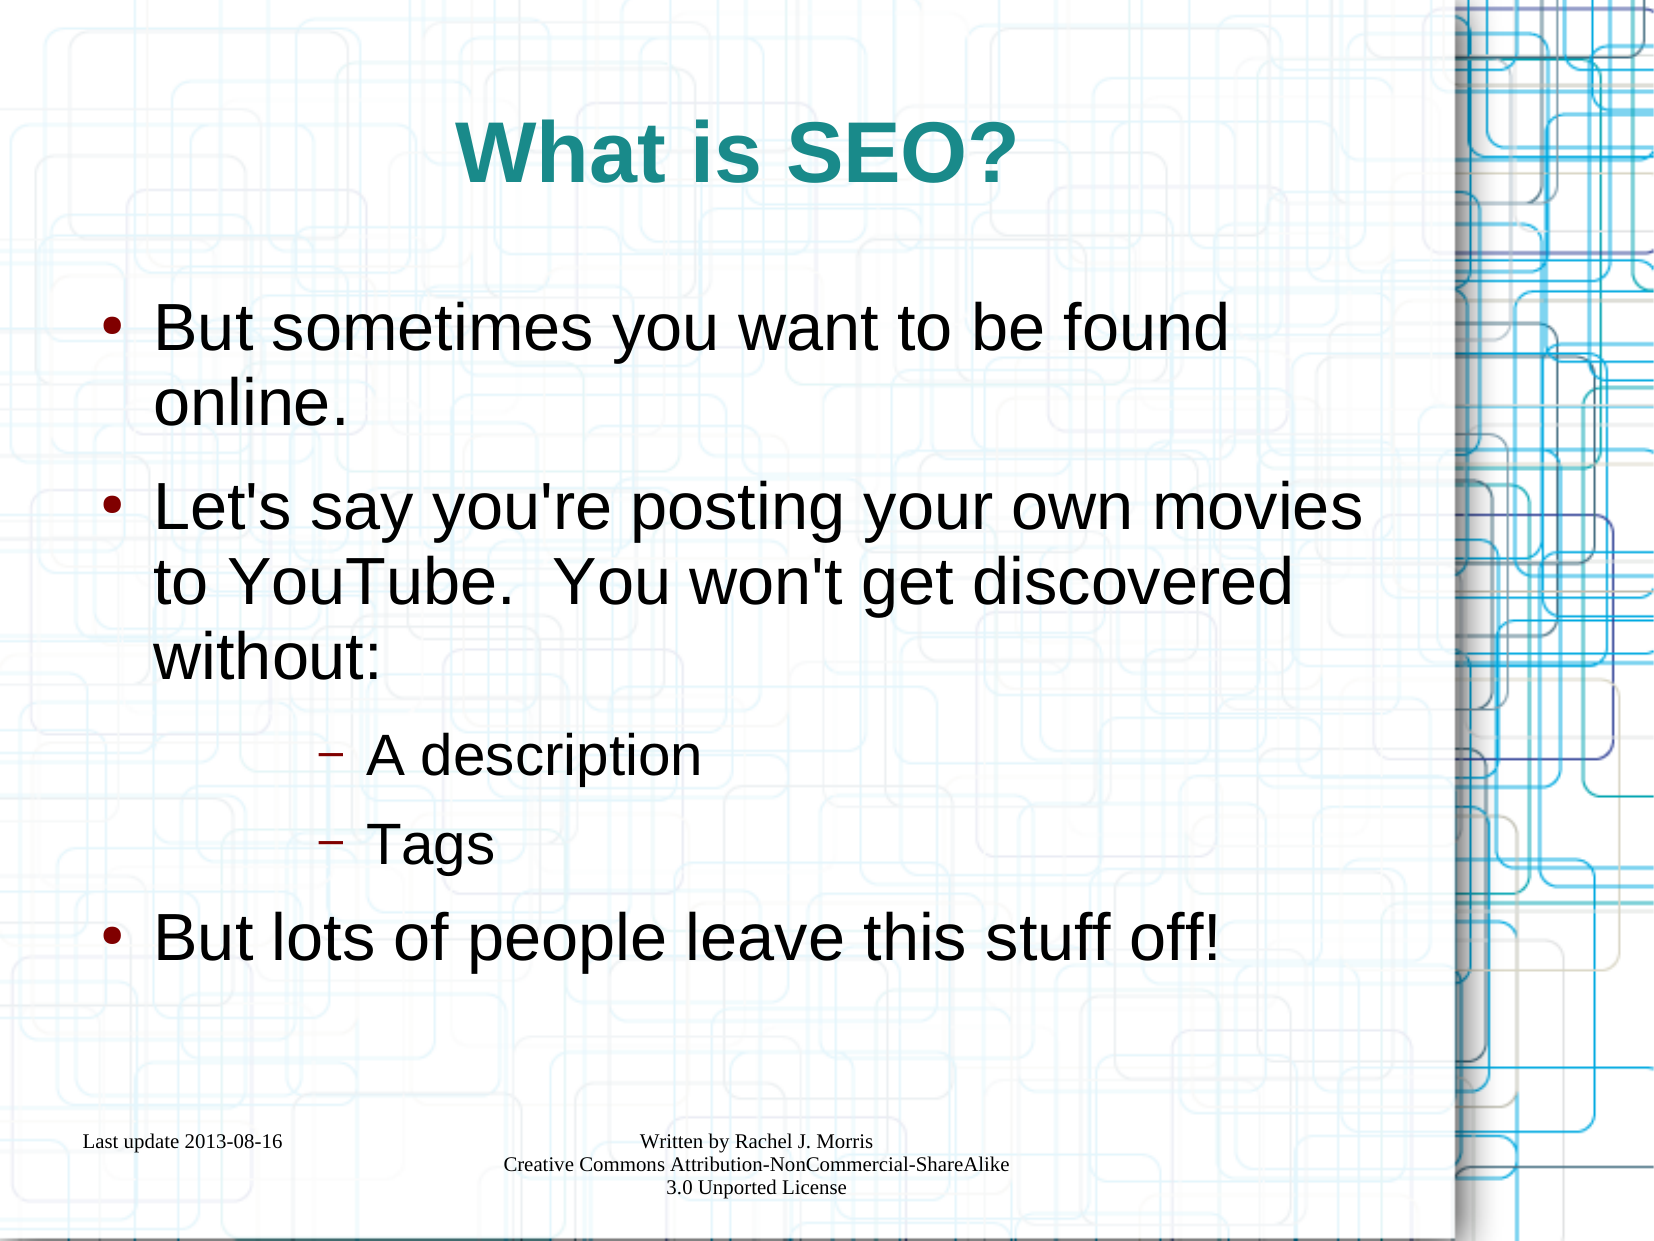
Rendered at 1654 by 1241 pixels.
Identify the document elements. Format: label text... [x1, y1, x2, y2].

picture [0, 0, 1654, 1241]
list But sometimes you want to be found online. Let's say you're posting your own movies to YouTube. You won't get discovered without: A description Tags But lots of people leave this stuff off! [82, 290, 1418, 1010]
title What is SEO? [59, 49, 1418, 257]
